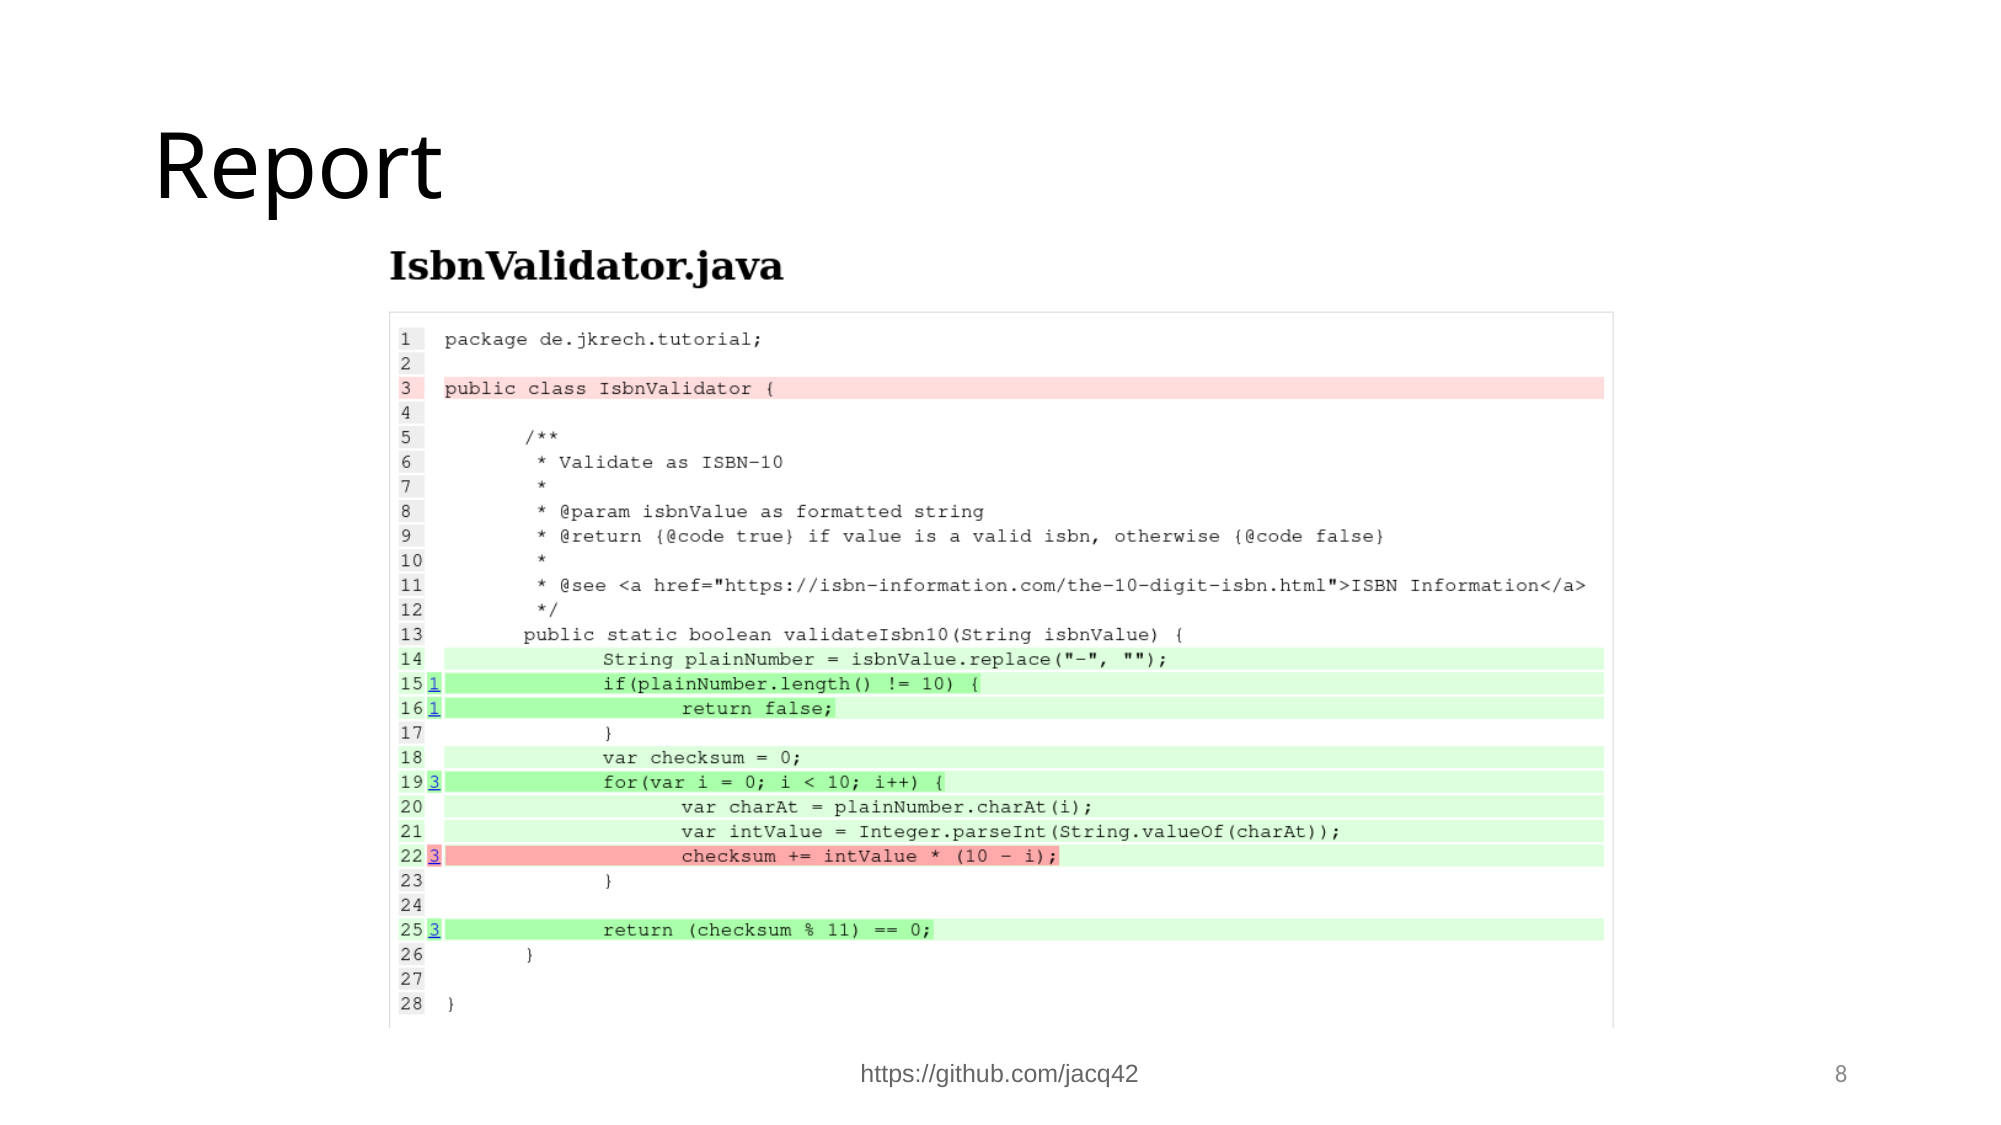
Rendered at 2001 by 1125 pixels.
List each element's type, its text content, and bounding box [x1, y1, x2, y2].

title Report [137, 59, 1863, 278]
picture [389, 228, 1630, 1028]
